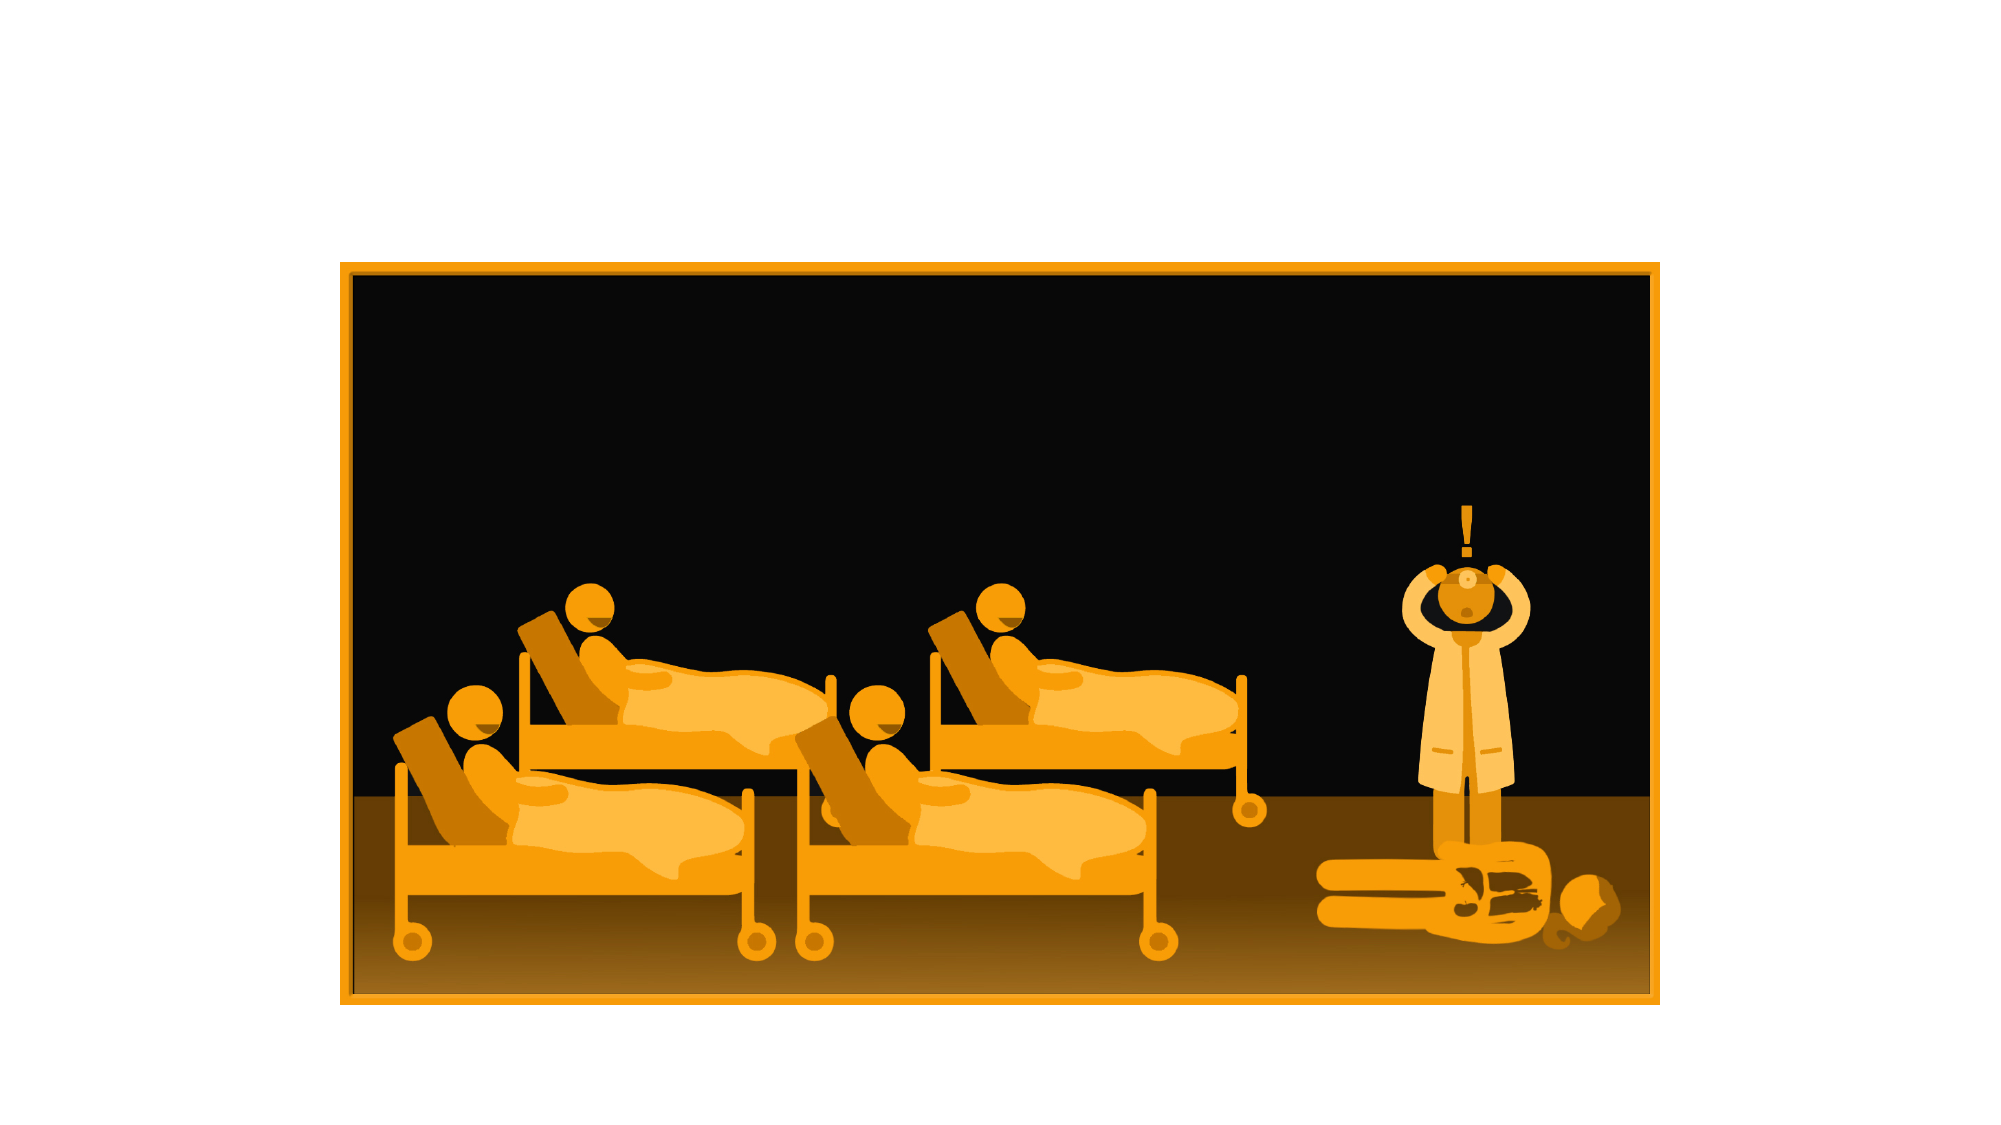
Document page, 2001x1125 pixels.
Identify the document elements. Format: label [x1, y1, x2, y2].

picture [340, 262, 1660, 1005]
